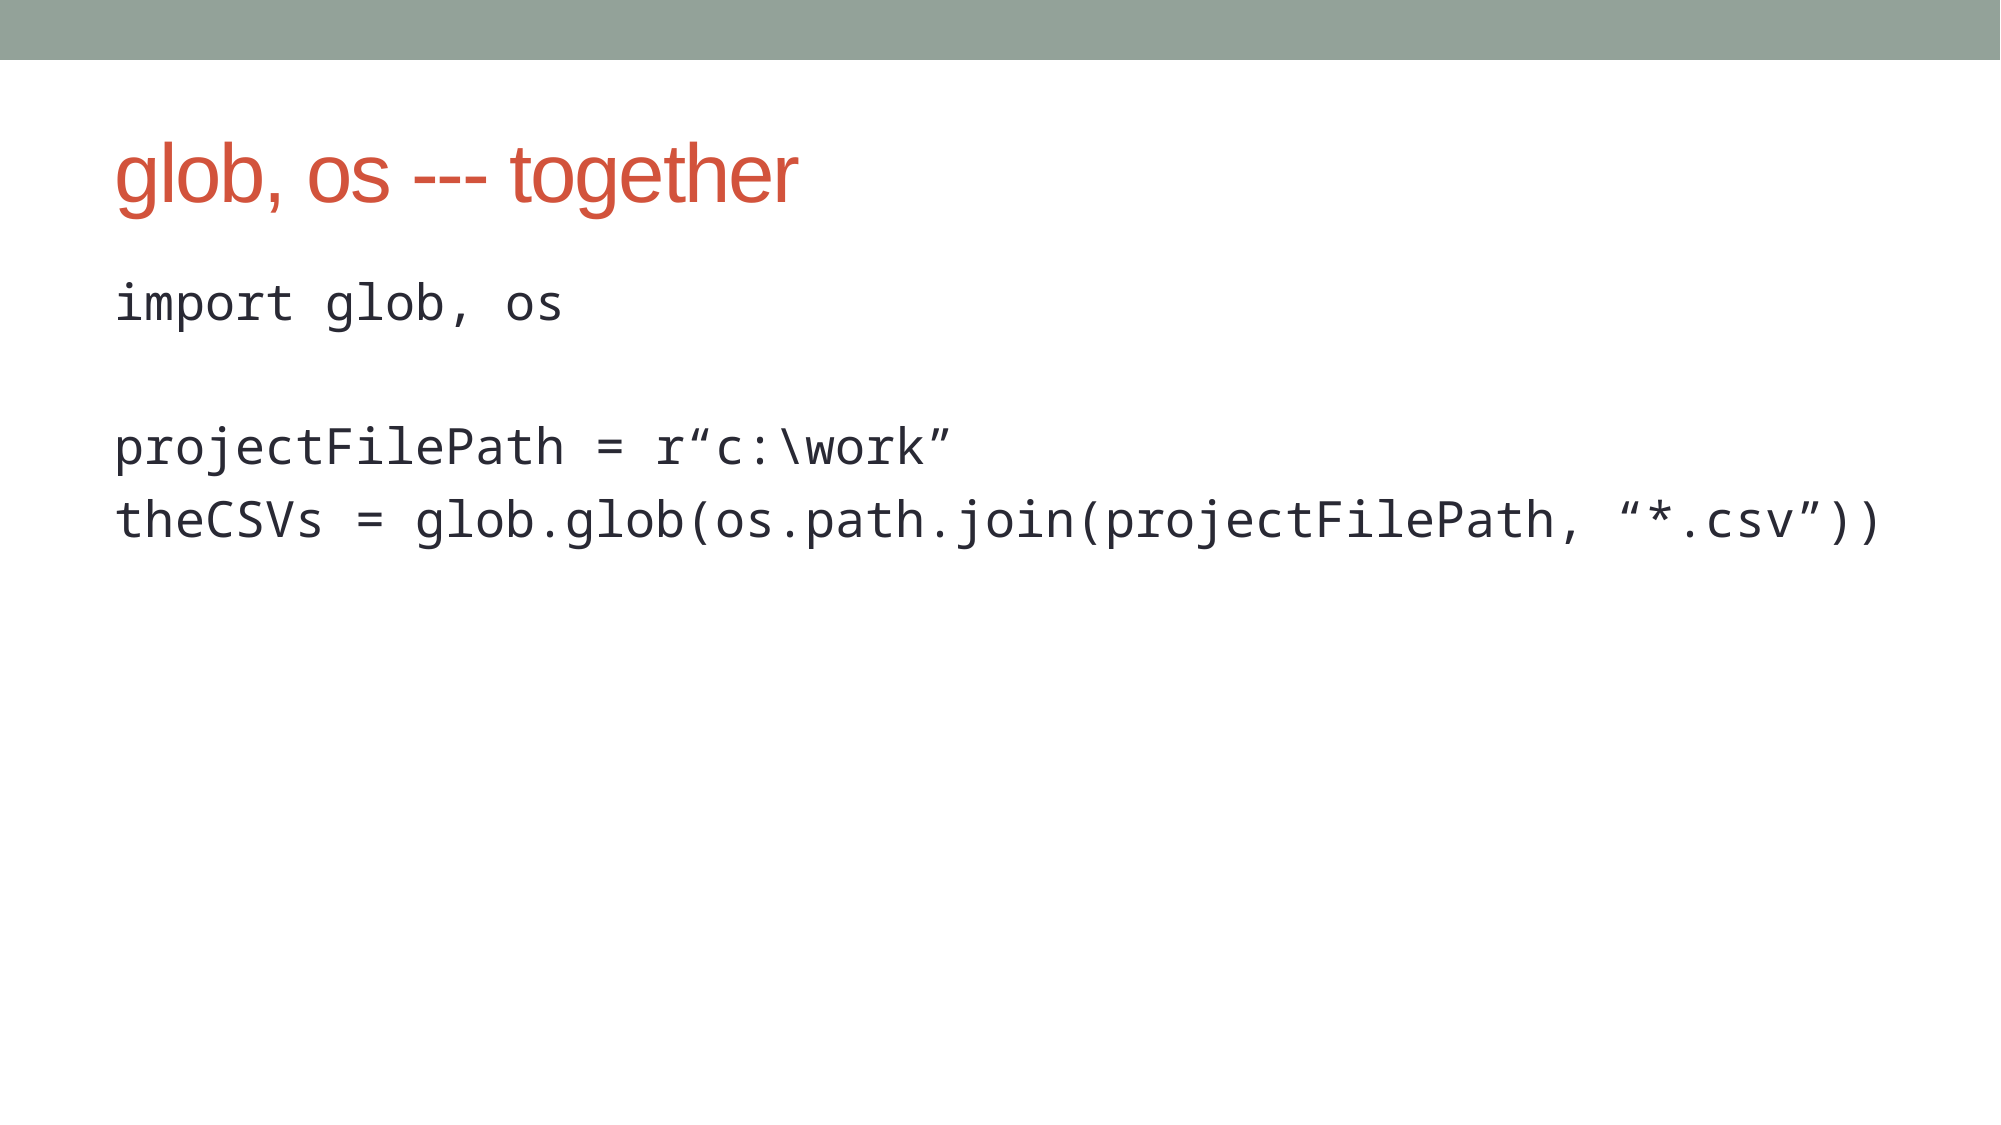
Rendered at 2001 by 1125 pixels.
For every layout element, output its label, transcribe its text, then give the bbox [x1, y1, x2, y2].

list import glob, os projectFilePath = r“c:\work” theCSVs = glob.glob(os.path.join(projectFilePath, “*.csv”)) [99, 262, 1900, 1063]
title glob, os --- together [99, 87, 1900, 251]
